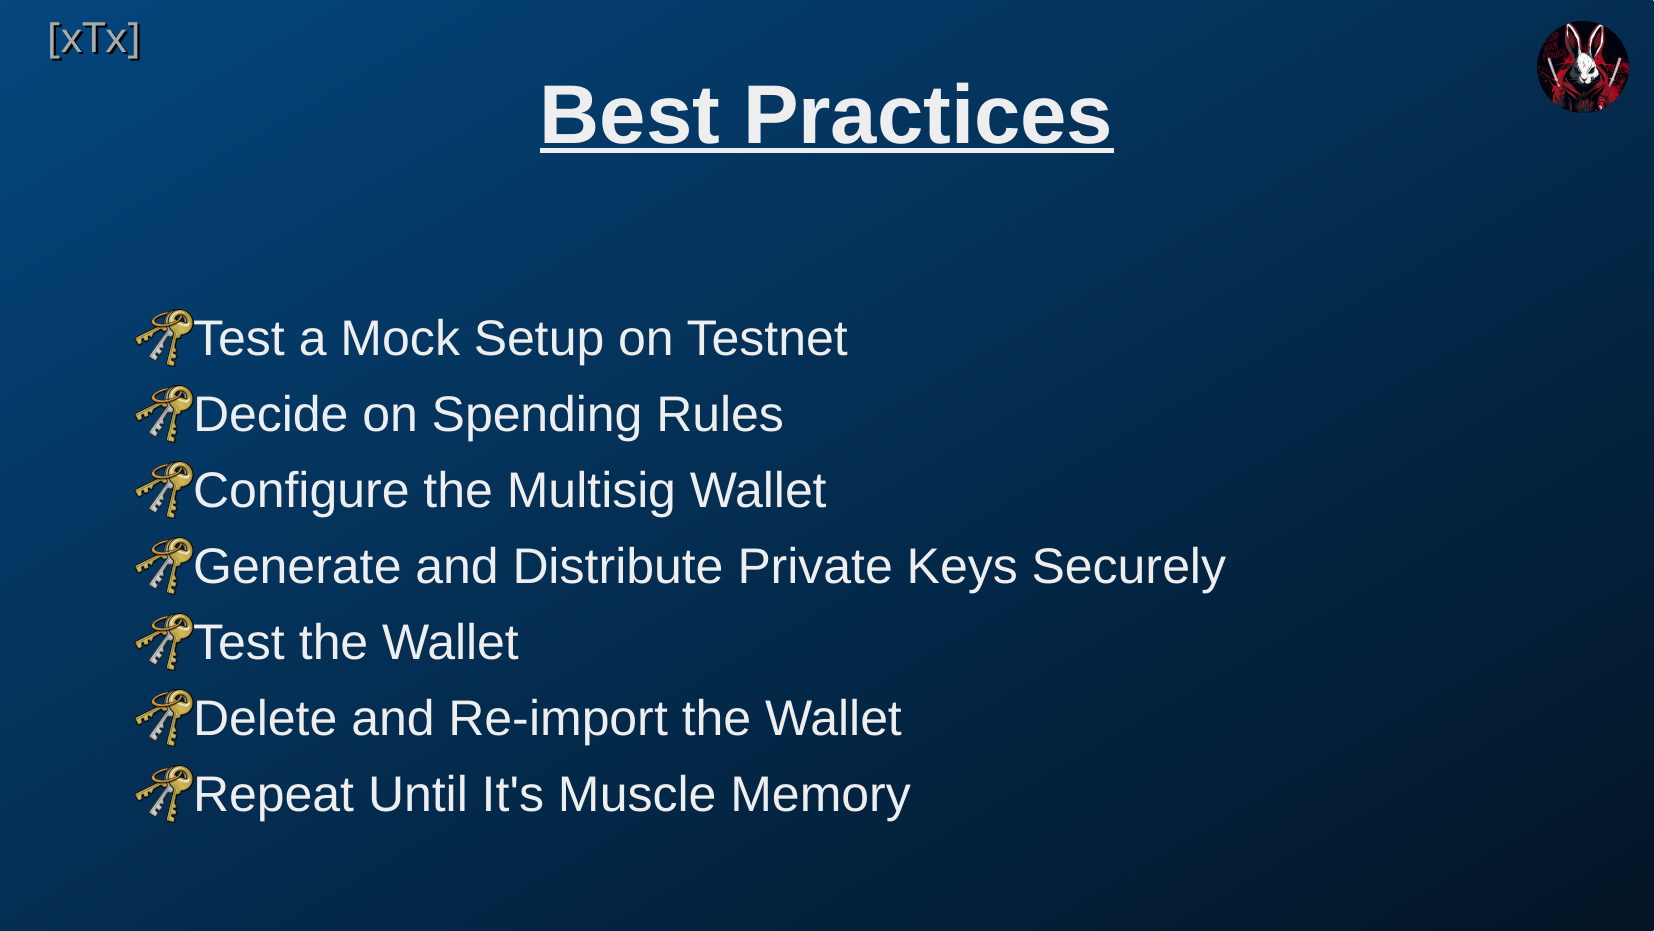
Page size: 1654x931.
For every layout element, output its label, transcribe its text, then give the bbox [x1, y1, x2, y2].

text_box [xTx] [0, 0, 188, 76]
title Best Practices [82, 37, 1571, 193]
subtitle Test a Mock Setup on Testnet Decide on Spending Rules Configure the Multisig Wallet Generate and Distribute Private Keys Securely Test the Wallet Delete and Re-import the Wallet Repeat Until It's Muscle Memory [75, 283, 1576, 841]
picture [1537, 21, 1629, 113]
